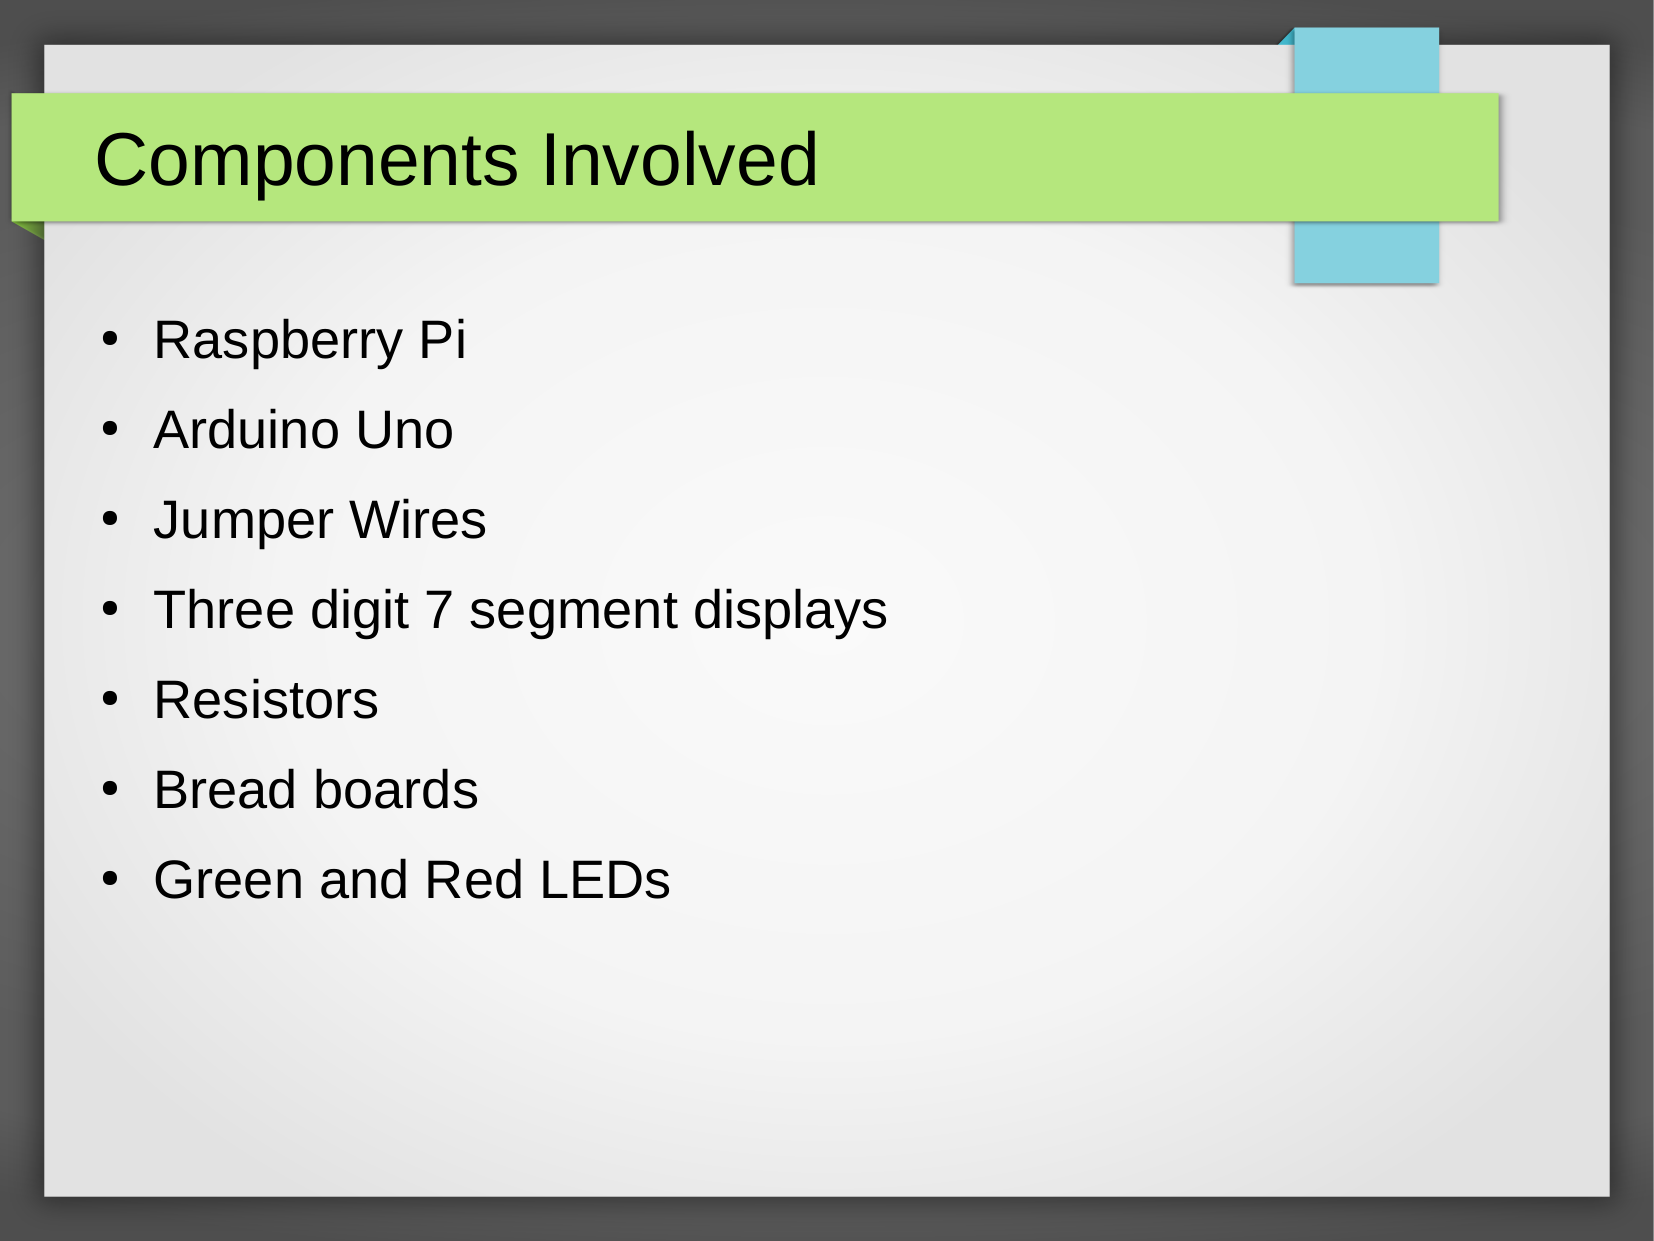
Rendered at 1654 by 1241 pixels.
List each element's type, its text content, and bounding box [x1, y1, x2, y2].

list Raspberry Pi Arduino Uno Jumper Wires Three digit 7 segment displays Resistors Bread boards Green and Red LEDs [82, 309, 1571, 969]
picture [0, 0, 1654, 1241]
title Components Involved [94, 94, 1501, 225]
